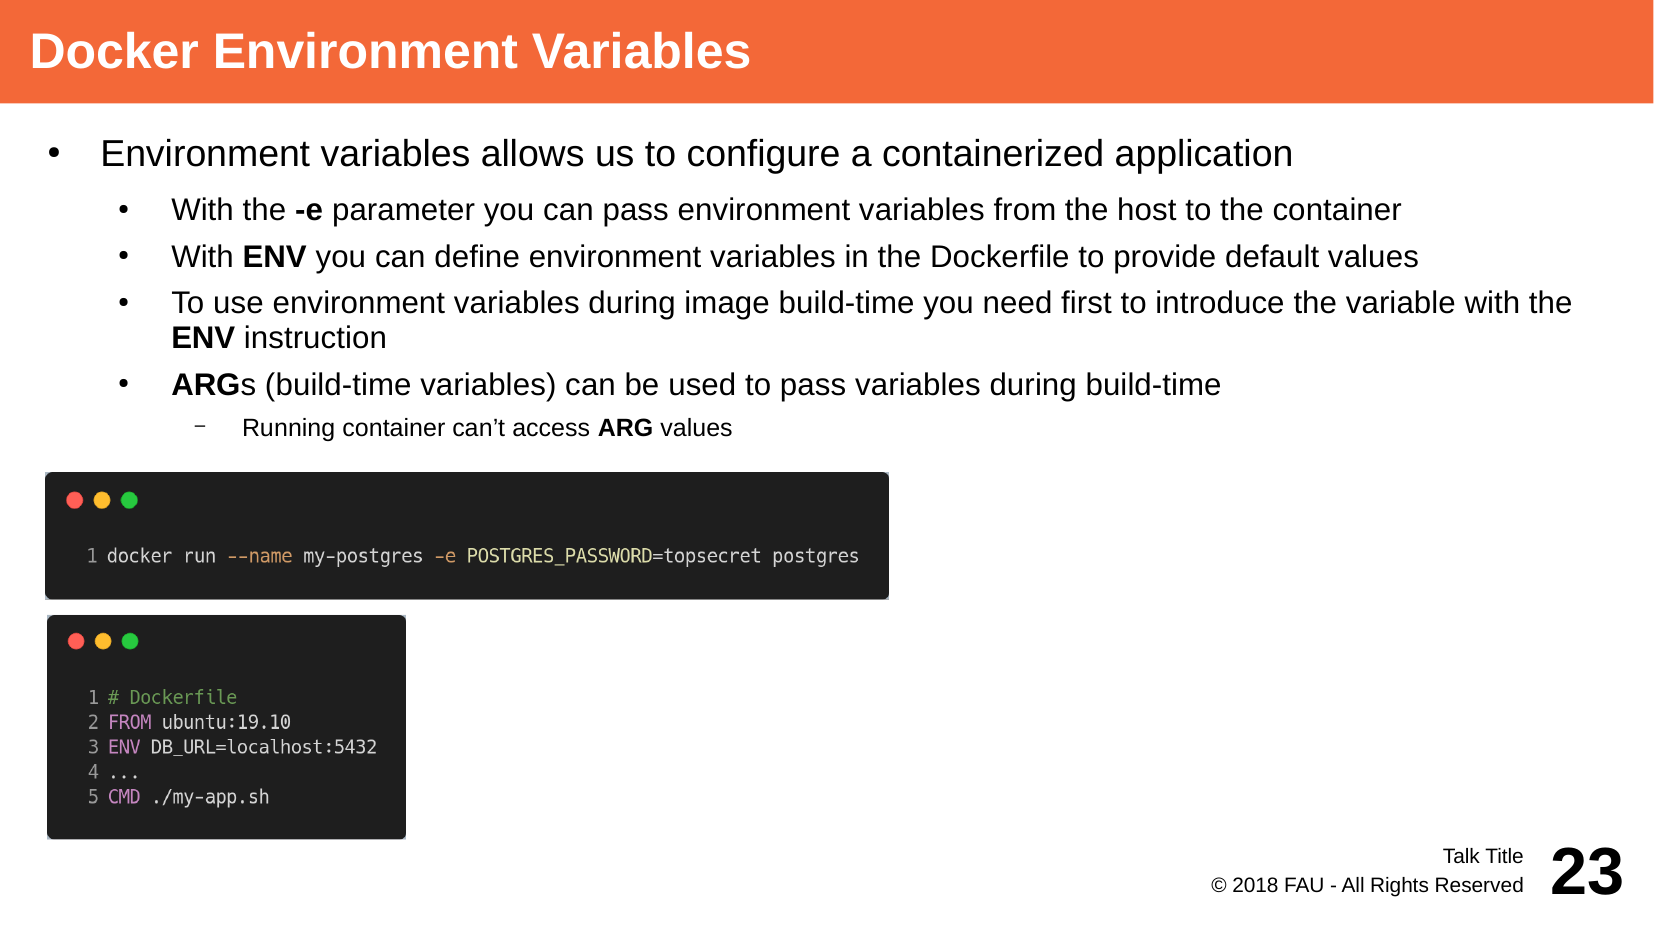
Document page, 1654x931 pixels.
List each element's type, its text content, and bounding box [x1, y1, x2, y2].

picture [45, 471, 889, 601]
list Environment variables allows us to configure a containerized application With the -e parameter you can pass environment variables from the host to the container With ENV you can define environment variables in the Dockerfile to provide default values To use environment variables during image build-time you need first to introduce the variable with the ENV instruction ARGs (build-time variables) can be used to pass variables during build-time Running container can’t access ARG values [29, 132, 1625, 813]
picture [47, 614, 406, 841]
title Docker Environment Variables [0, 0, 1654, 104]
